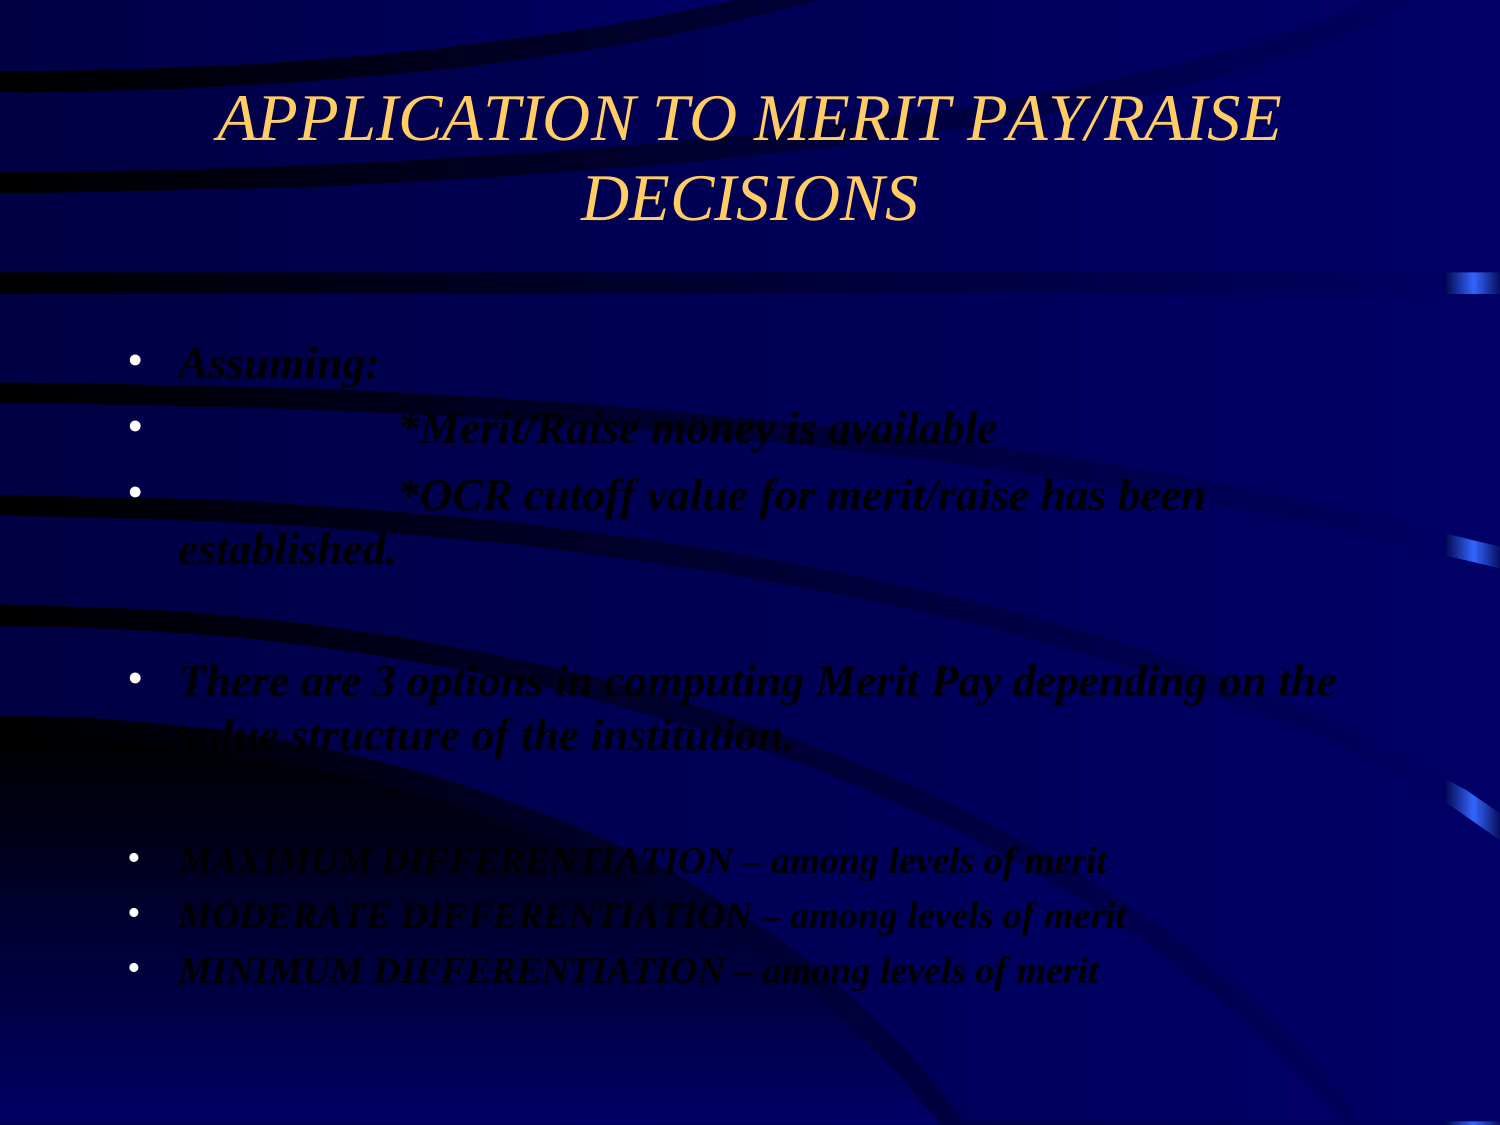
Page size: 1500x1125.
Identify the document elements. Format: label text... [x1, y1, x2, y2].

list Assuming: *Merit/Raise money is available *OCR cutoff value for merit/raise has been established. There are 3 options in computing Merit Pay depending on the value structure of the institution. MAXIMUM DIFFERENTIATION – among levels of merit MODERATE DIFFERENTIATION – among levels of merit MINIMUM DIFFERENTIATION – among levels of merit [112, 324, 1388, 1000]
title APPLICATION TO MERIT PAY/RAISE DECISIONS [112, 99, 1388, 288]
